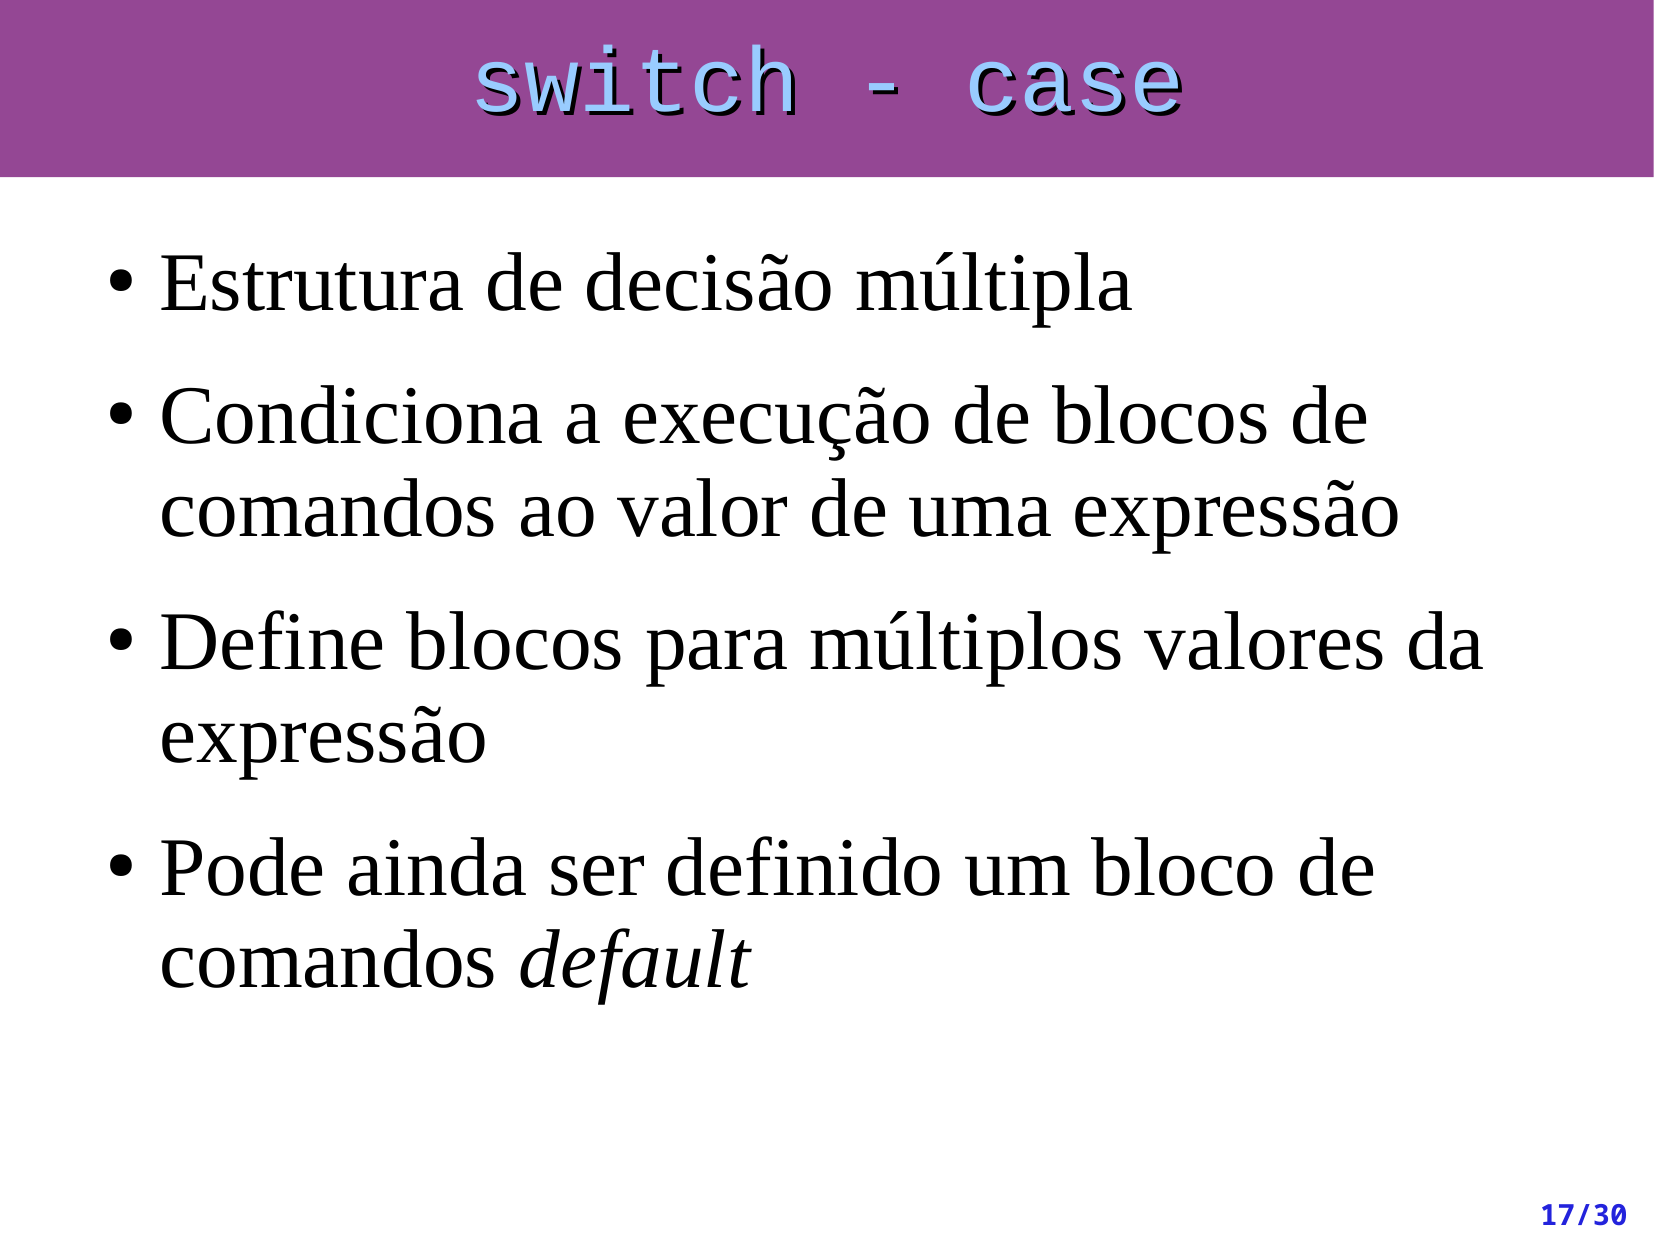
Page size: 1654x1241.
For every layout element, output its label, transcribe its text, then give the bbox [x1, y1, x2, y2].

list Estrutura de decisão múltipla Condiciona a execução de blocos de comandos ao valor de uma expressão Define blocos para múltiplos valores da expressão Pode ainda ser definido um bloco de comandos default [88, 236, 1577, 1055]
title switch - case [82, 0, 1571, 176]
